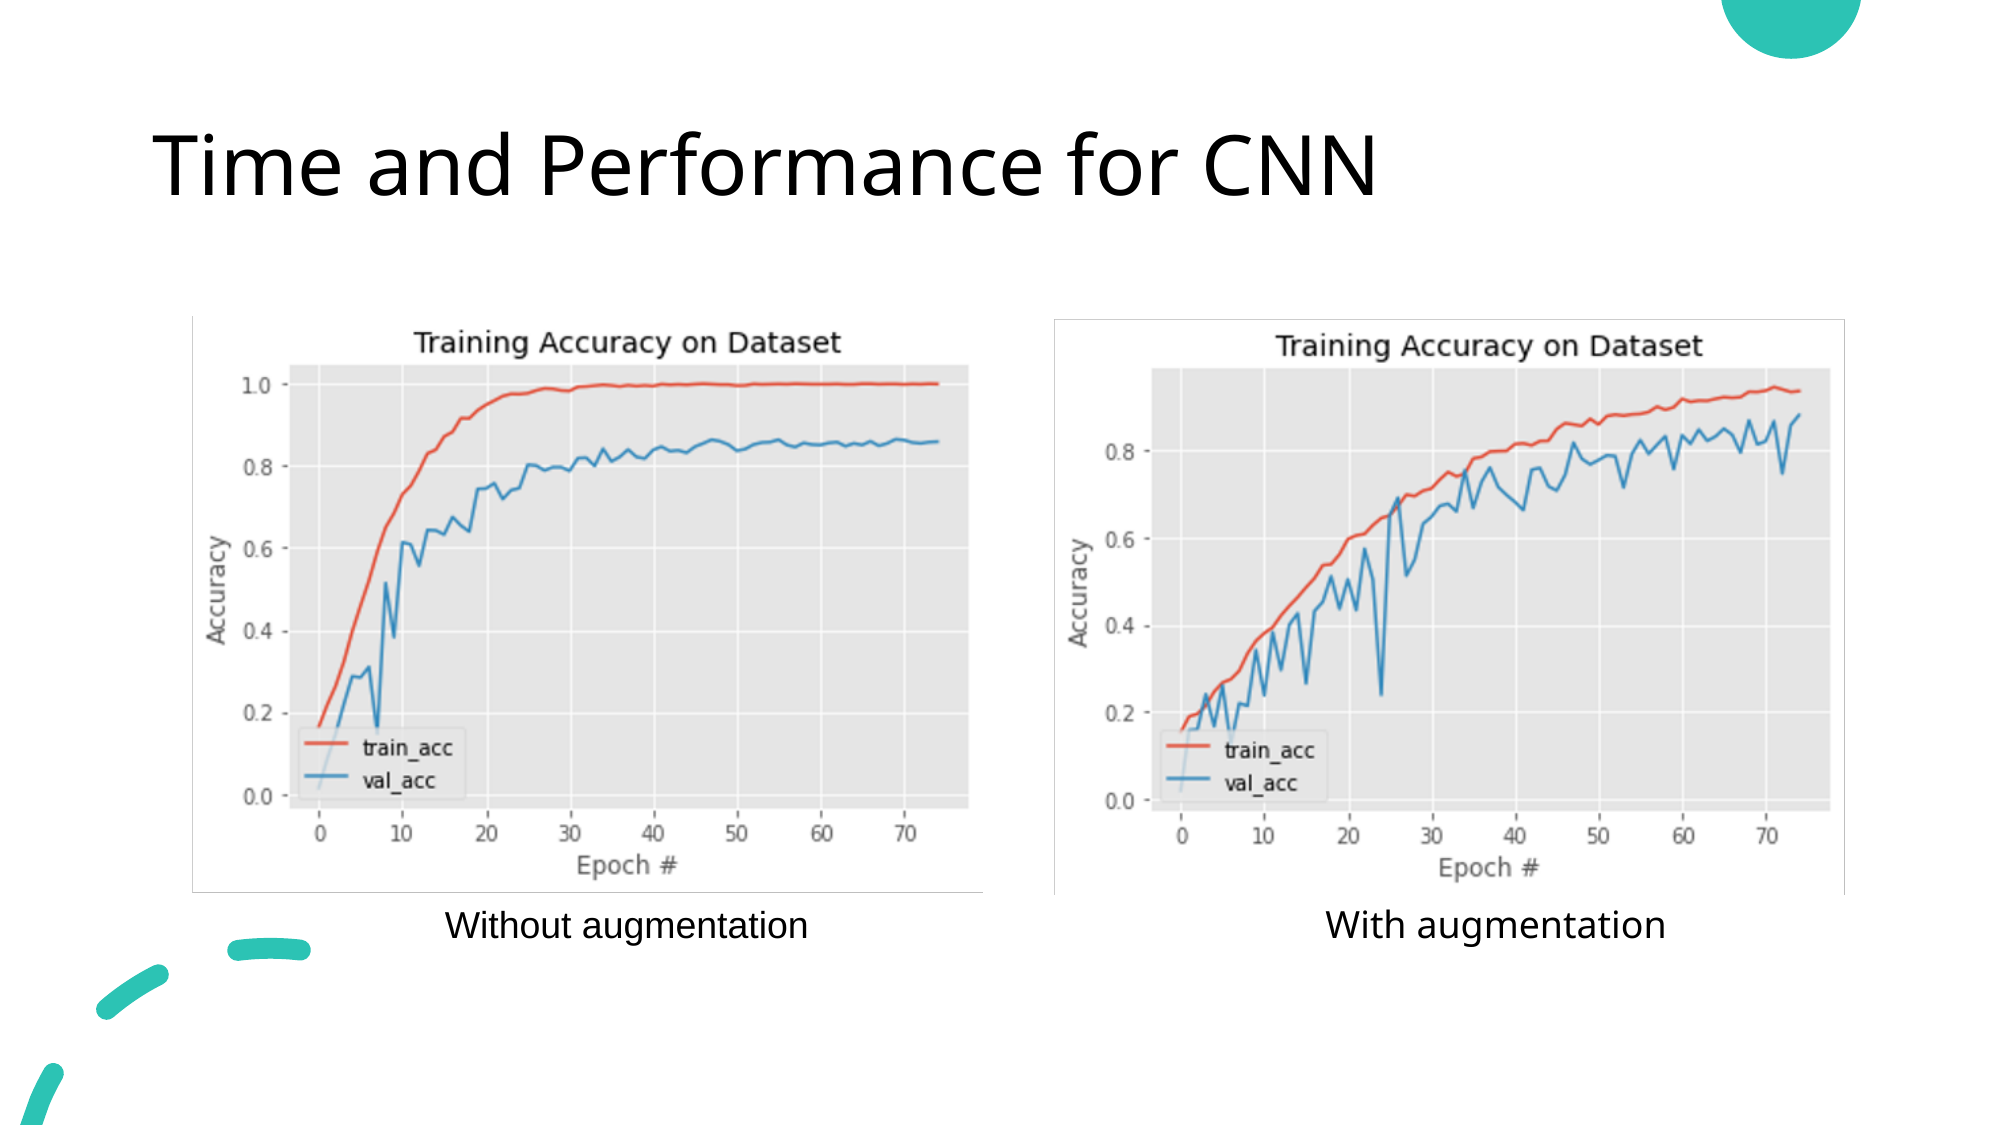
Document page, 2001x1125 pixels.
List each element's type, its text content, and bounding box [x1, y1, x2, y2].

text_box With augmentation [1310, 893, 1761, 1000]
picture [191, 316, 983, 894]
title Time and Performance for CNN [137, 59, 1863, 278]
picture [1053, 318, 1846, 895]
text_box Without augmentation [429, 894, 880, 955]
